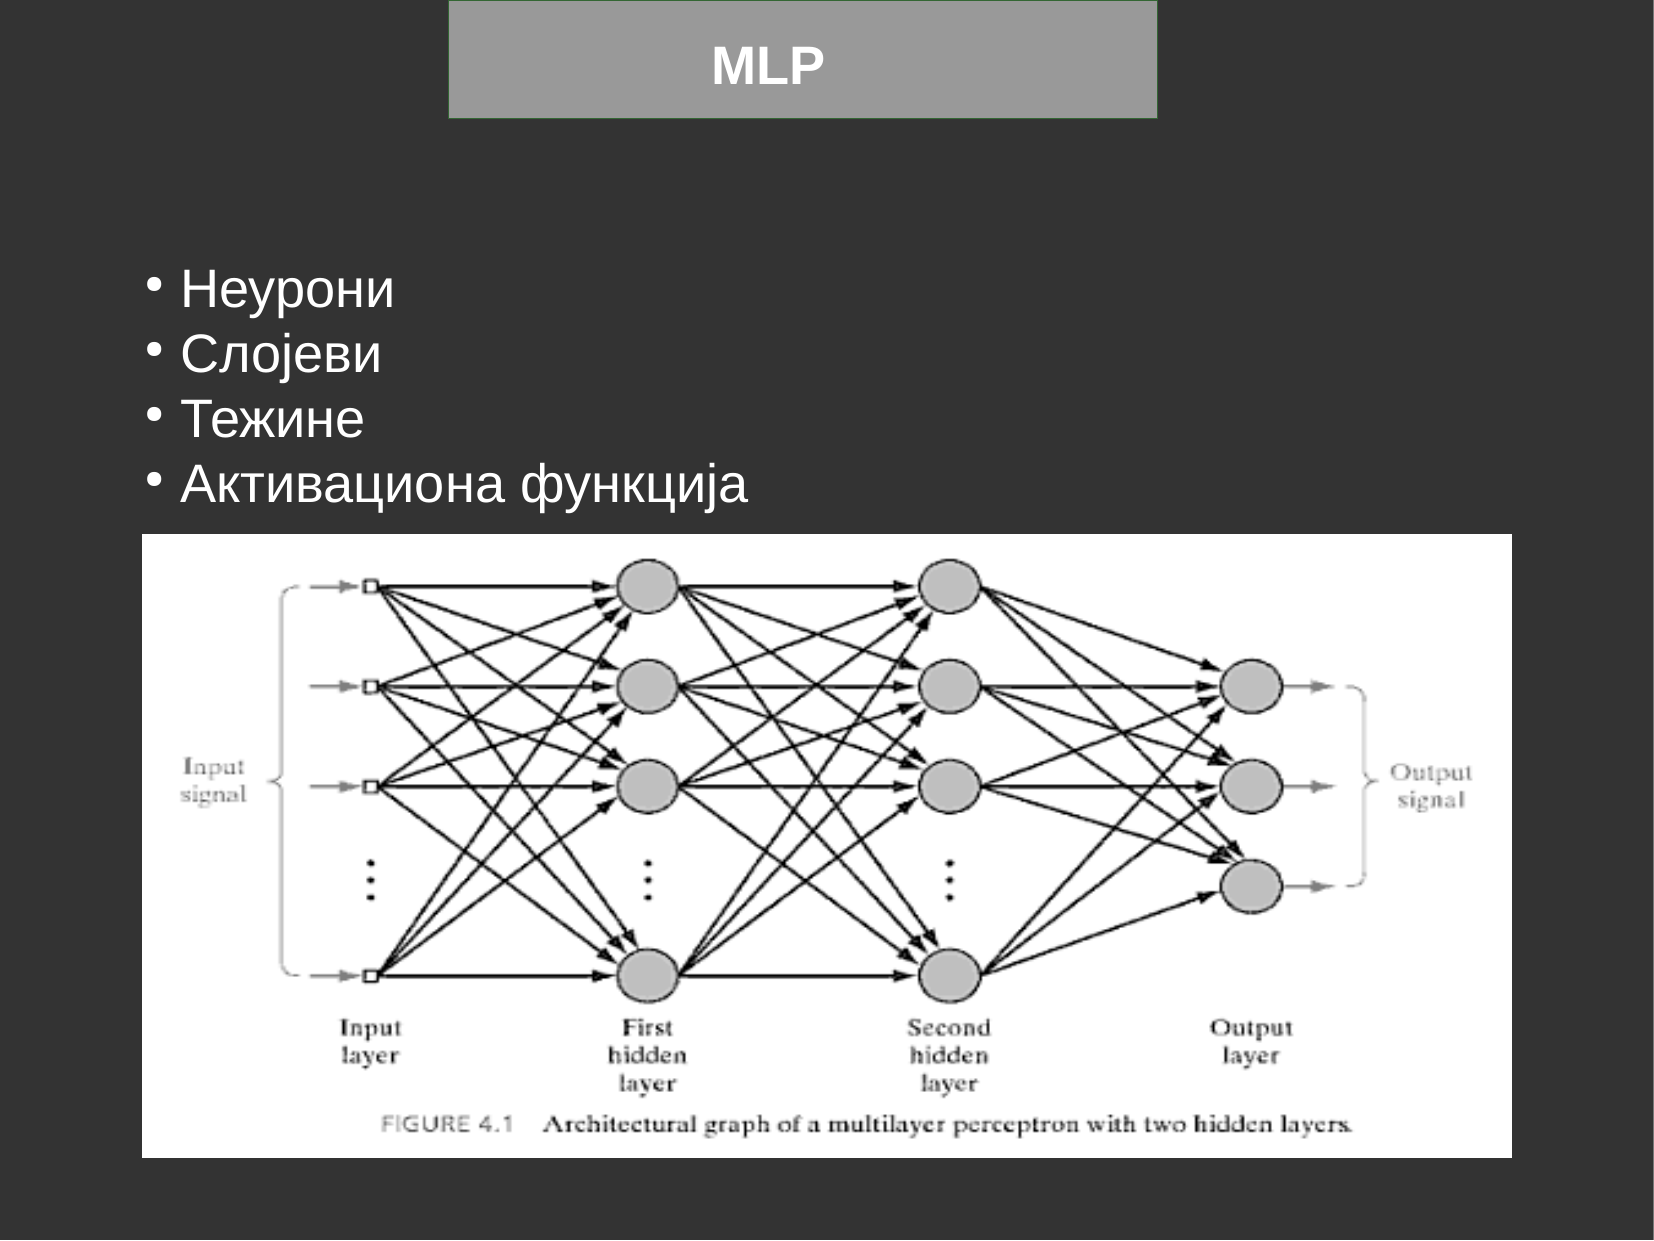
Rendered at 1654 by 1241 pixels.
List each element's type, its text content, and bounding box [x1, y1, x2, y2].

picture [142, 534, 1512, 1158]
text_box [448, 0, 1158, 119]
text_box Неурони Слојеви Тежине Активациона функција [129, 200, 1571, 683]
